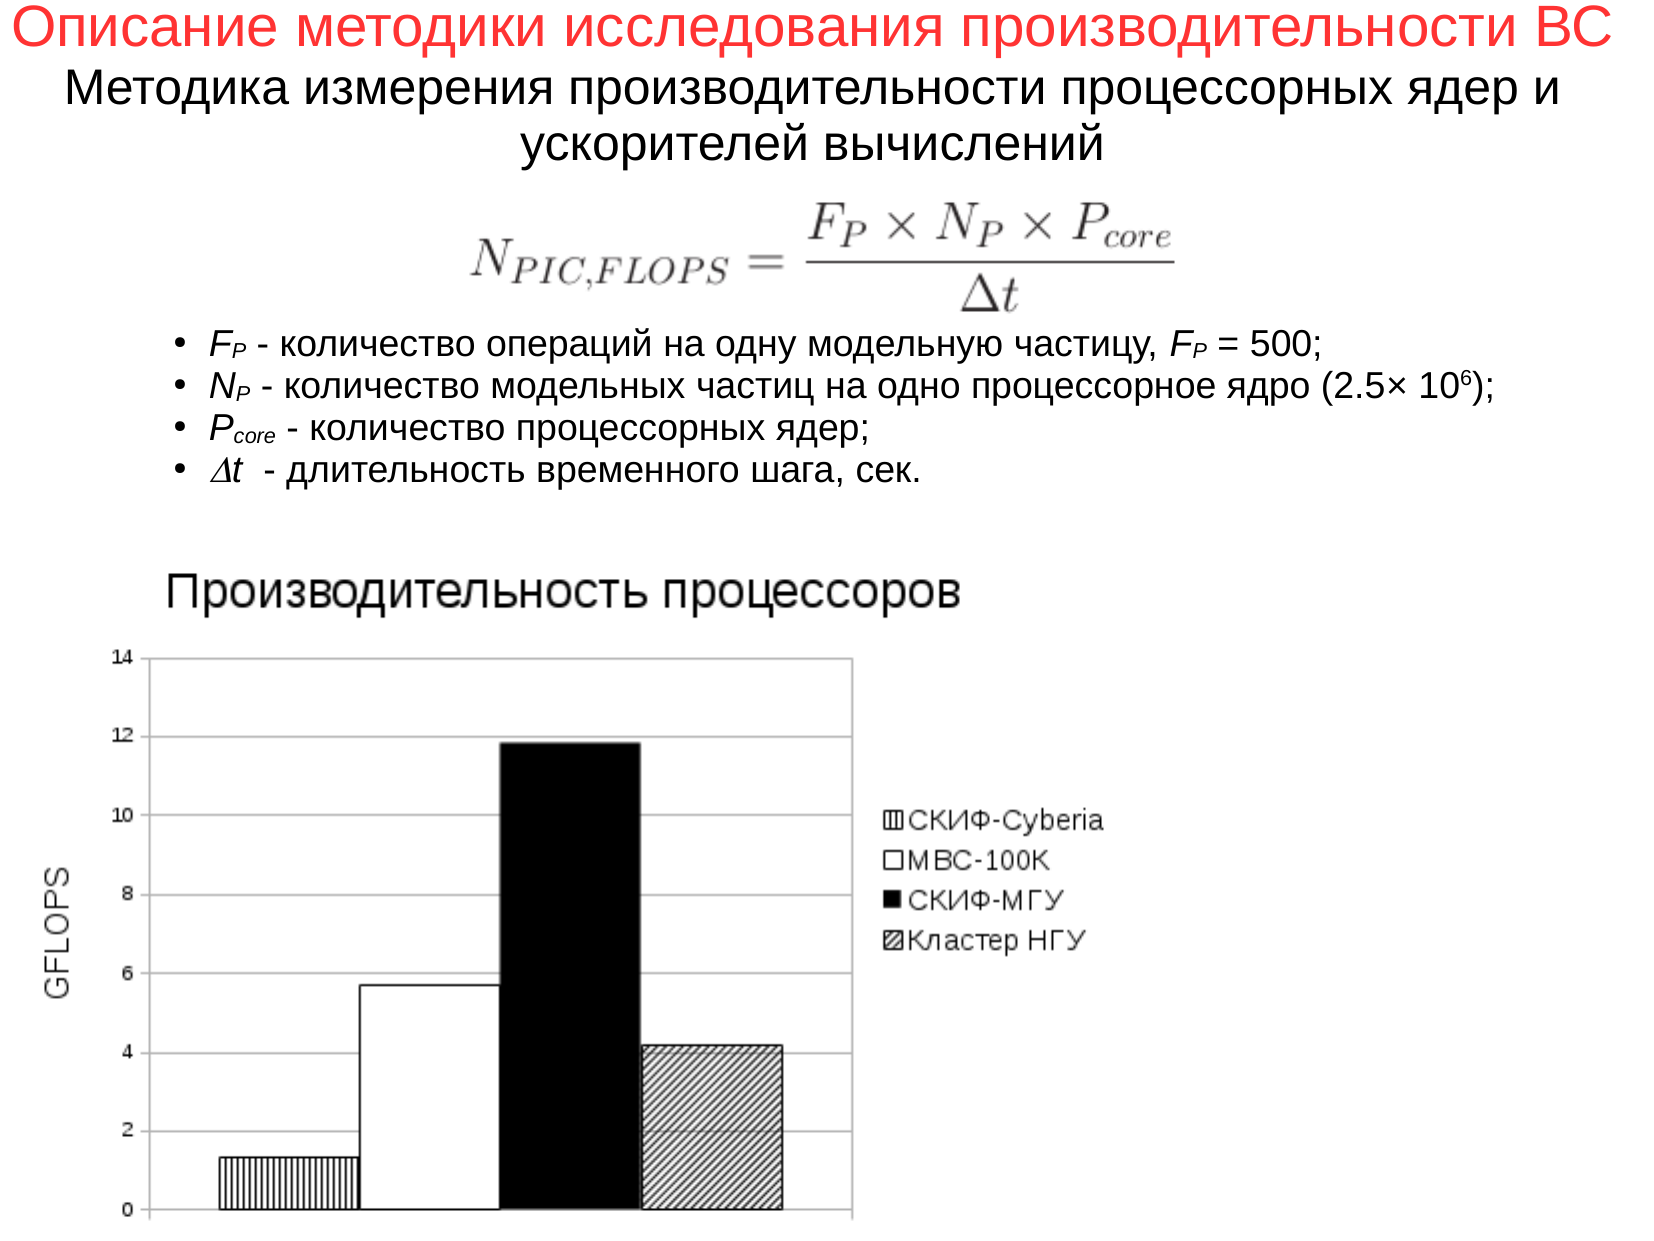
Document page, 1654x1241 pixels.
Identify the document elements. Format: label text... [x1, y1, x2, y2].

picture [438, 186, 1201, 315]
title Описание методики исследования производительности ВС Методика измерения производительности процессорных ядер и ускорителей вычислений [0, 0, 1636, 186]
text_box FP - количество операций на одну модельную частицу, FP = 500; NP - количество модельных частиц на одно процессорное ядро (2.5× 106); Pcore - количество процессорных ядер; Dt - длительность временного шага, сек. [158, 315, 1531, 544]
picture [3, 524, 1126, 1235]
